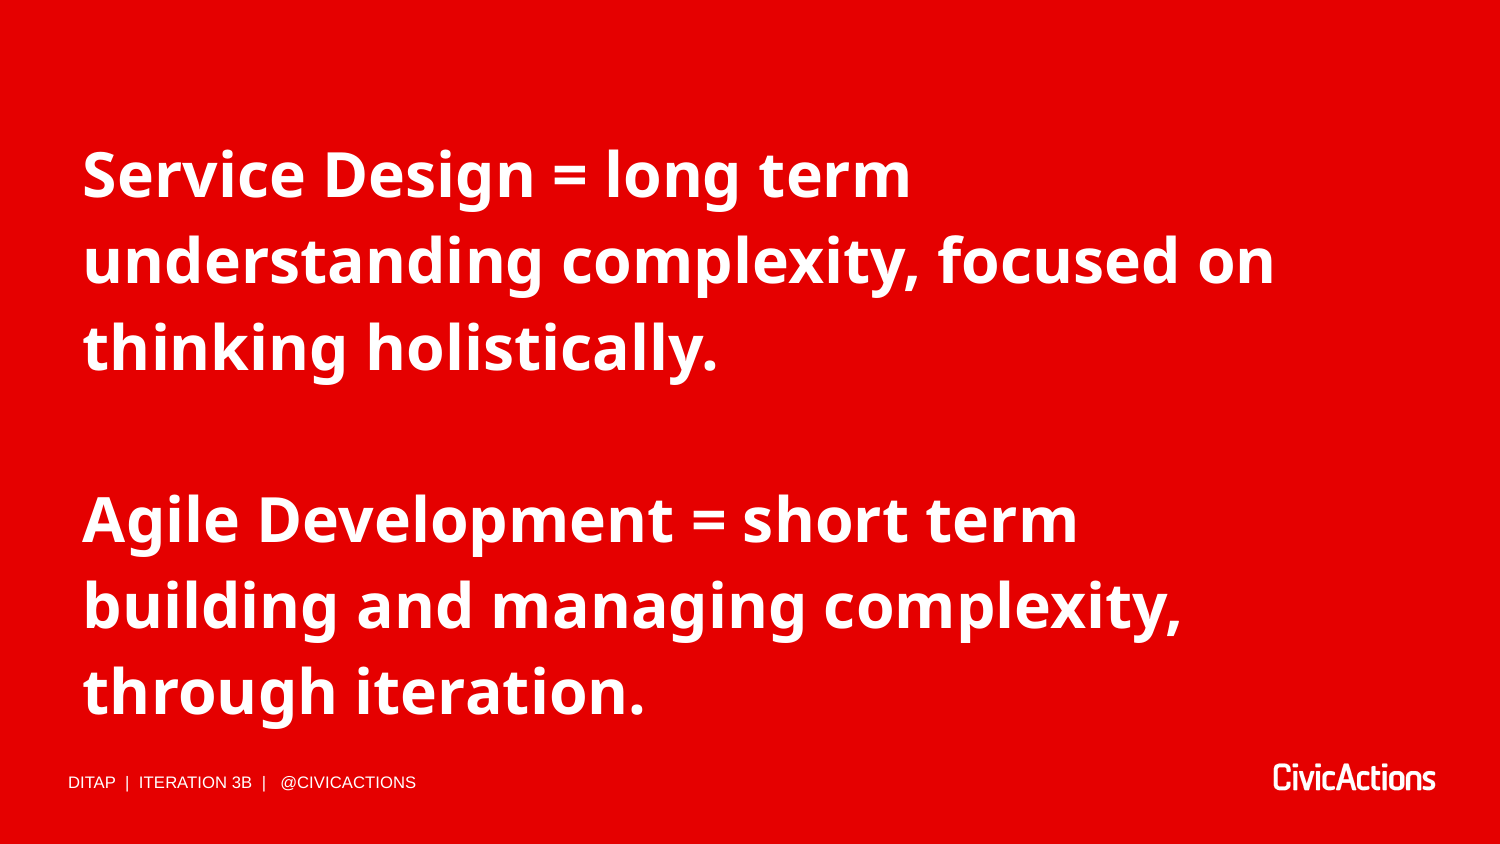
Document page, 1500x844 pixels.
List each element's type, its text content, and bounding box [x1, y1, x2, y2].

picture [1271, 758, 1438, 795]
title Service Design = long term understanding complexity, focused on thinking holistically. Agile Development = short term building and managing complexity, through iteration. [73, 114, 1354, 594]
